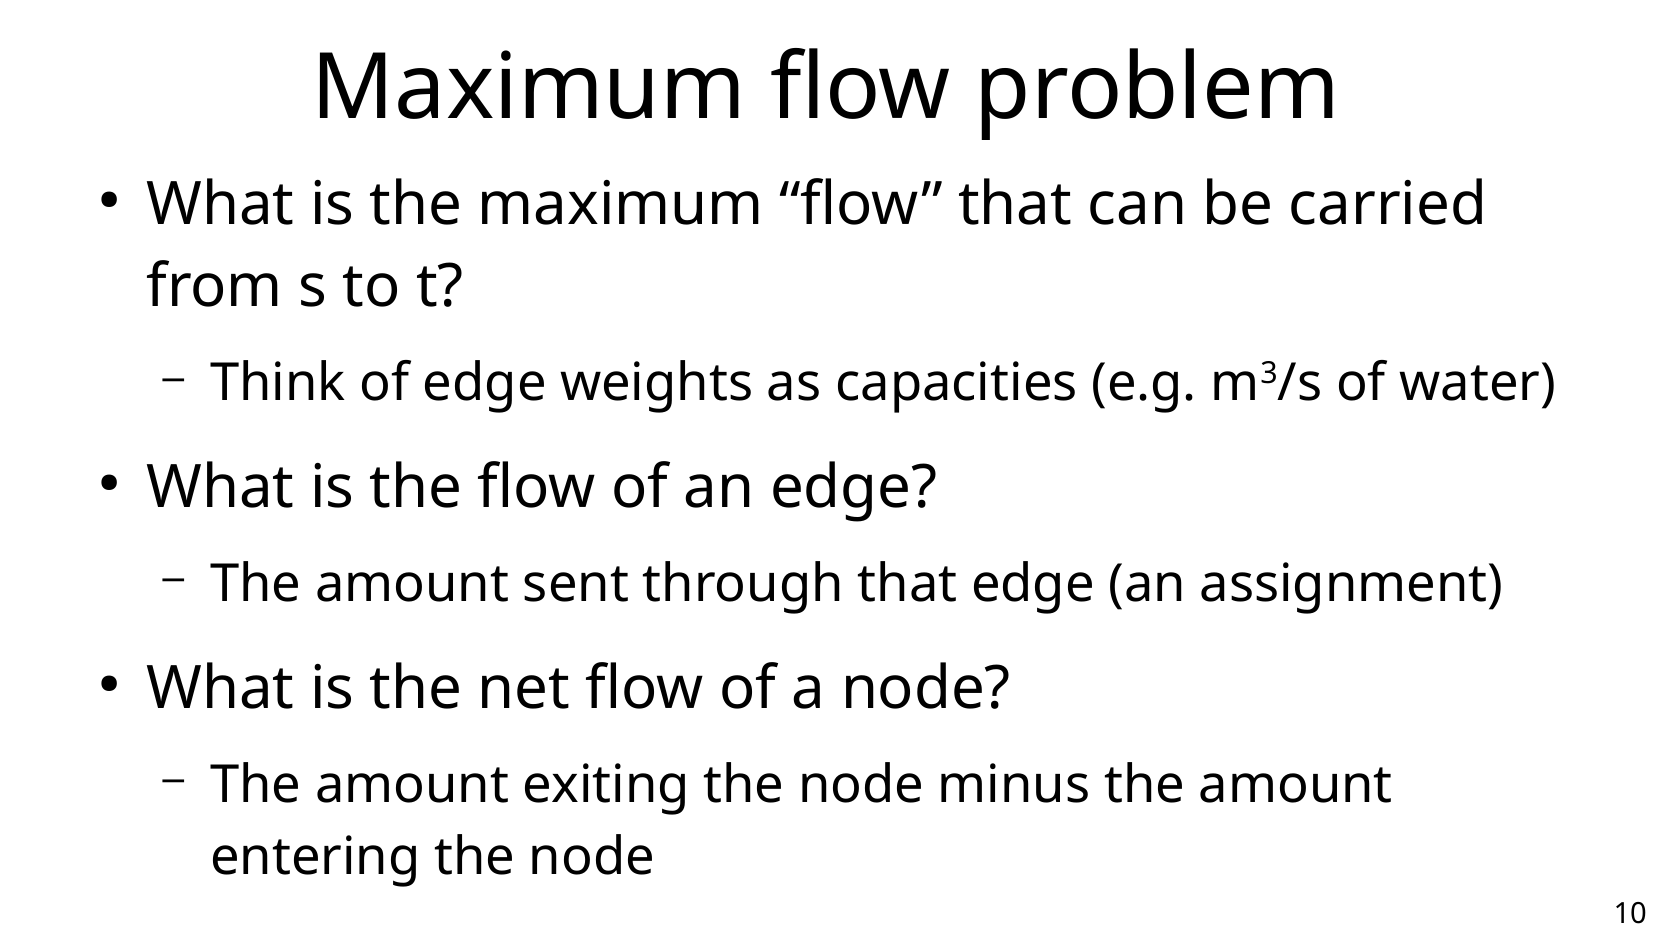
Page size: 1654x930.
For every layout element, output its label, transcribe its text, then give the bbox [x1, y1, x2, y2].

list What is the maximum “flow” that can be carried from s to t? Think of edge weights as capacities (e.g. m3/s of water) What is the flow of an edge? The amount sent through that edge (an assignment) What is the net flow of a node? The amount exiting the node minus the amount entering the node [82, 160, 1571, 930]
title Maximum flow problem [82, 1, 1571, 160]
